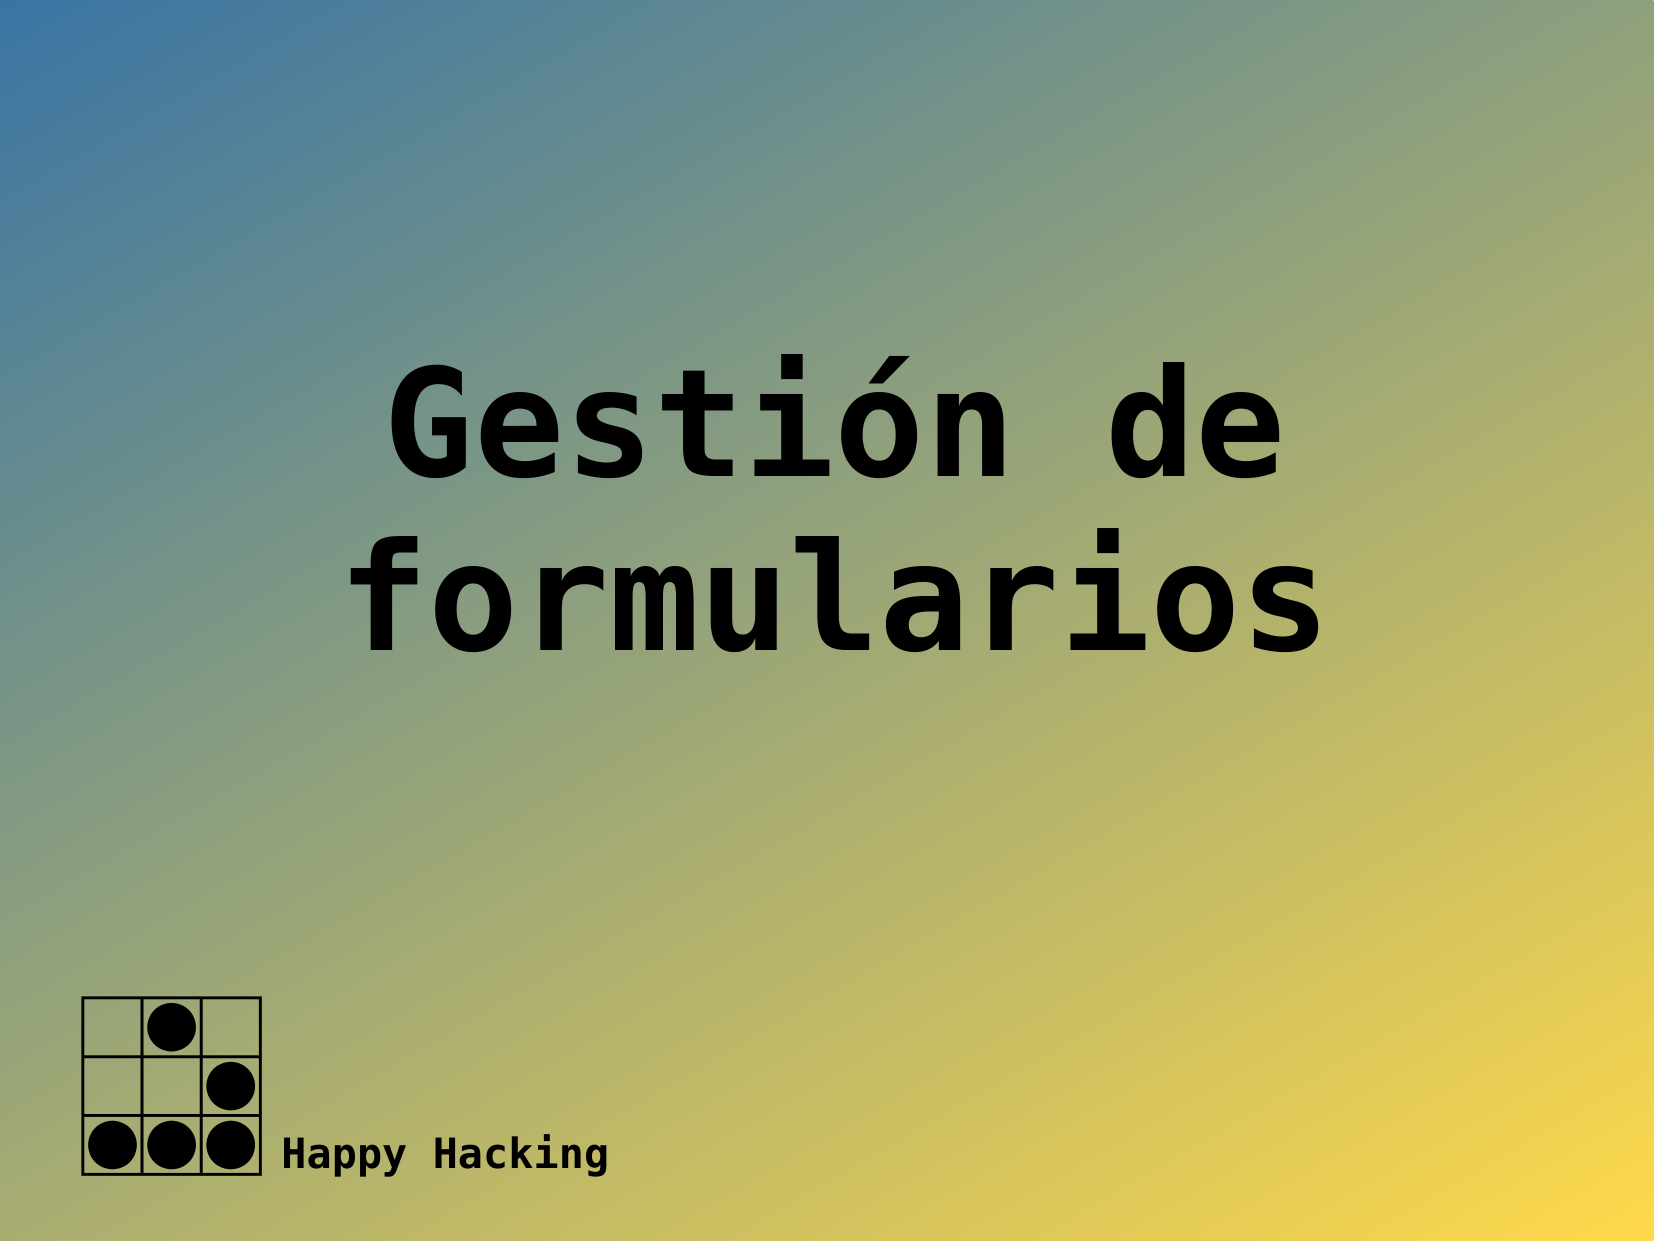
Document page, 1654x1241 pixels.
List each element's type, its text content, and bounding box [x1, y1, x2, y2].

subtitle Gestión de formularios [91, 46, 1580, 978]
text_box Happy Hacking [266, 1098, 657, 1187]
picture [68, 983, 275, 1190]
